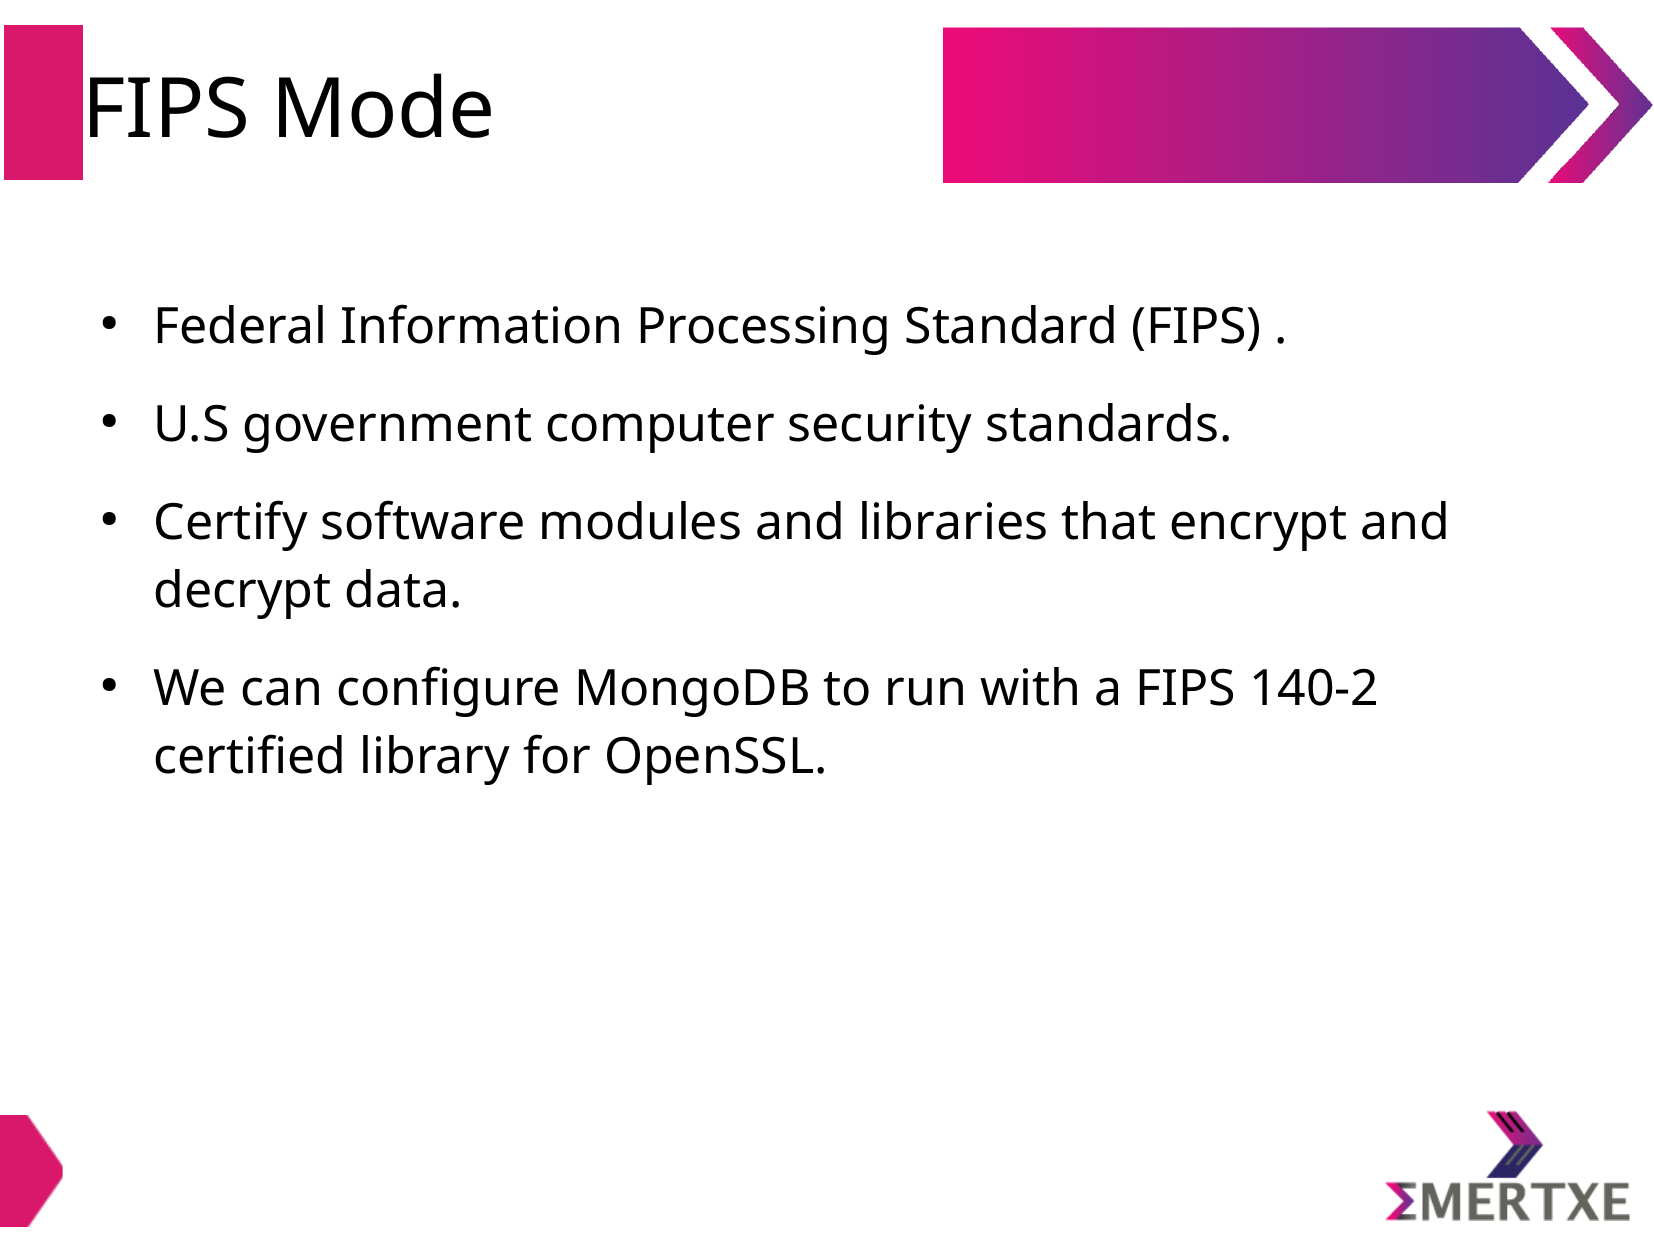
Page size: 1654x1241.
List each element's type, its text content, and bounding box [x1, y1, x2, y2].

list Federal Information Processing Standard (FIPS) . U.S government computer security standards. Certify software modules and libraries that encrypt and decrypt data. We can configure MongoDB to run with a FIPS 140-2 certified library for OpenSSL. [82, 290, 1571, 1010]
title FIPS Mode [82, 2, 1571, 210]
picture [1385, 1107, 1631, 1221]
picture [1571, 27, 1653, 183]
